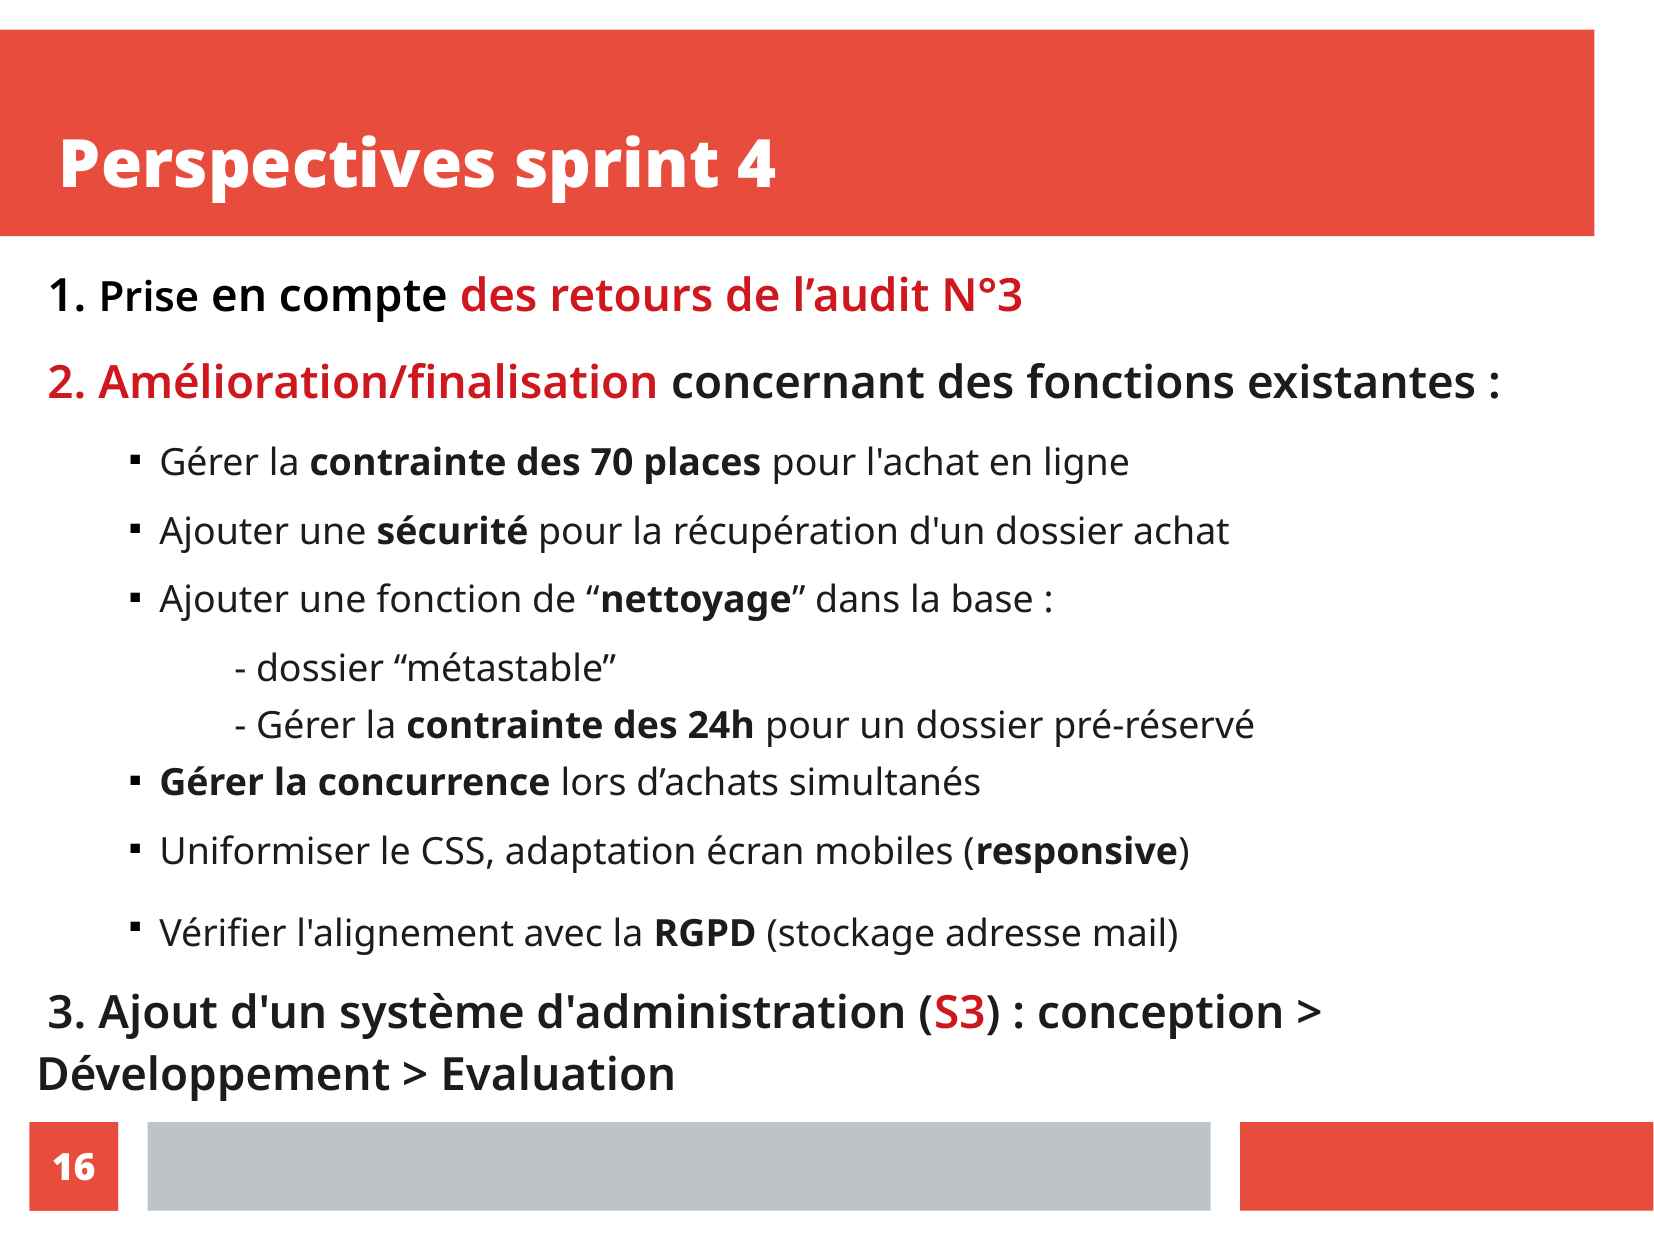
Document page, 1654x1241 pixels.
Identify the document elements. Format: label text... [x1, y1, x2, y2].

list 1. Prise en compte des retours de l’audit N°3 2. Amélioration/finalisation concernant des fonctions existantes : Gérer la contrainte des 70 places pour l'achat en ligne Ajouter une sécurité pour la récupération d'un dossier achat Ajouter une fonction de “nettoyage” dans la base : - dossier “métastable” - Gérer la contrainte des 24h pour un dossier pré-réservé Gérer la concurrence lors d’achats simultanés Uniformiser le CSS, adaptation écran mobiles (responsive) Vérifier l'alignement avec la RGPD (stockage adresse mail) 3. Ajout d'un système d'administration (S3) : conception > Développement > Evaluation [36, 262, 1548, 1053]
title Perspectives sprint 4 [59, 59, 1595, 207]
